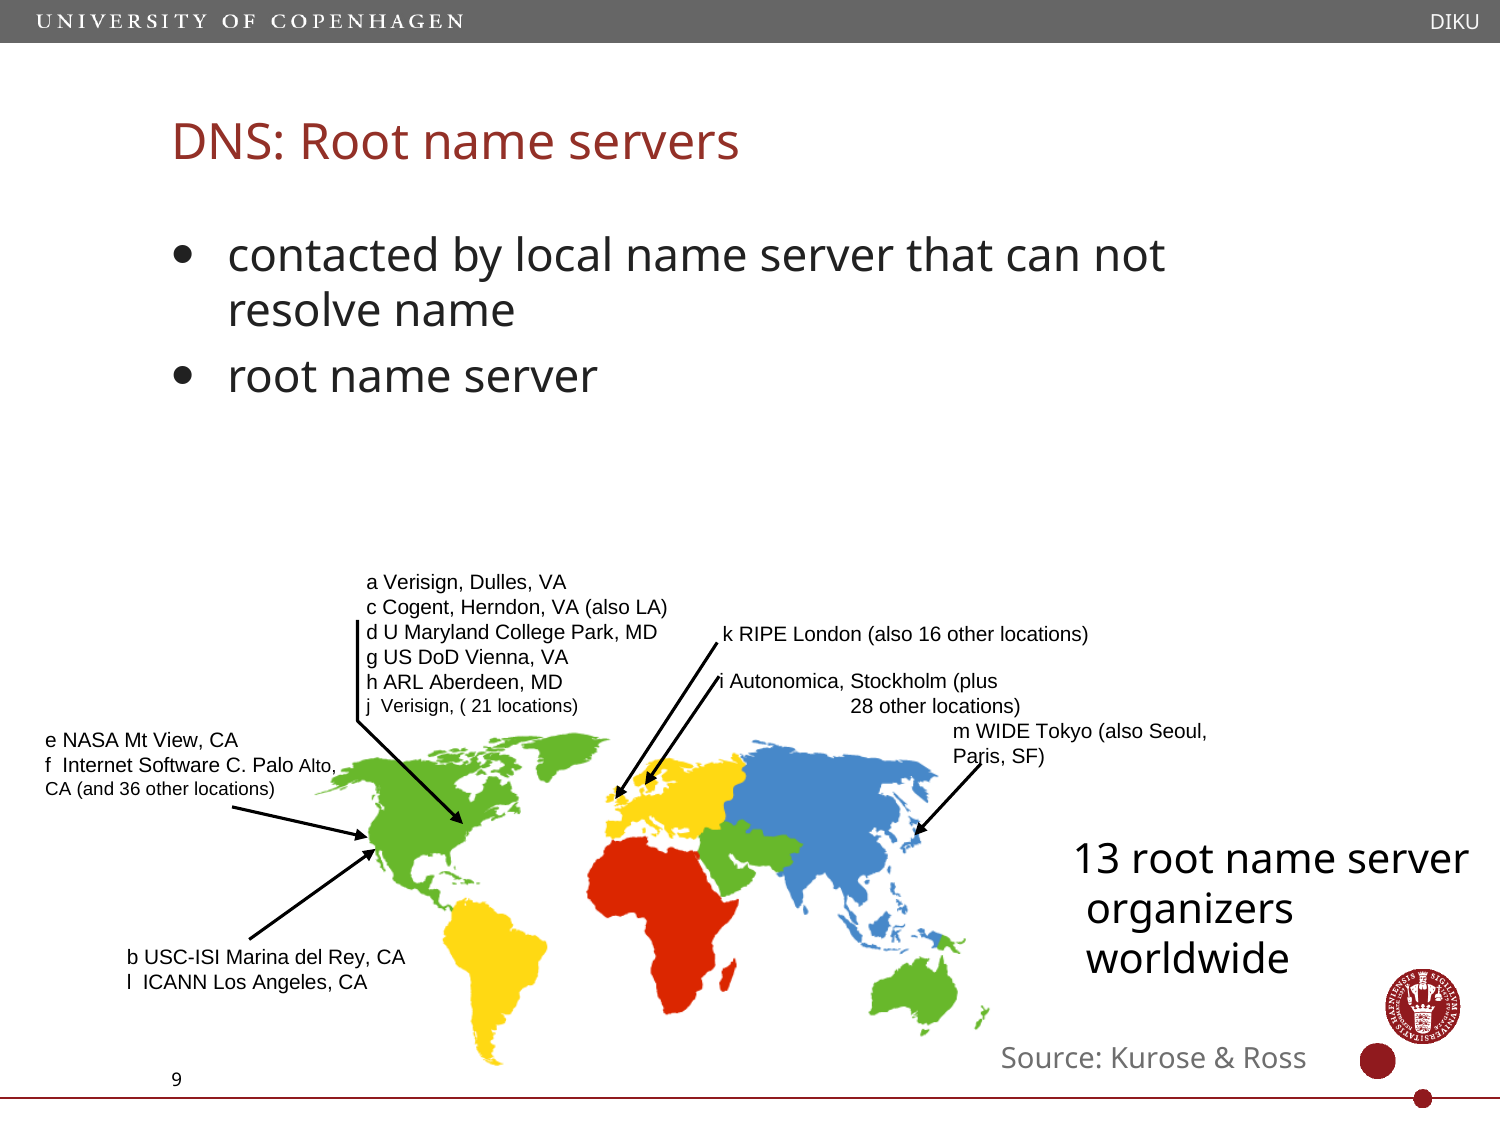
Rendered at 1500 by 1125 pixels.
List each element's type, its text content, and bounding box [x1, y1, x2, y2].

list contacted by local name server that can not resolve name root name server [171, 225, 1329, 900]
picture [1091, 958, 1097, 968]
text_box <number> [171, 1067, 522, 1092]
text_box i Autonomica, Stockholm (plus 28 other locations) [707, 661, 1033, 699]
text_box e NASA Mt View, CA f Internet Software C. Palo Alto, CA (and 36 other locations) [33, 721, 354, 782]
title DNS: Root name servers [171, 75, 1329, 171]
text_box DIKU [469, 0, 1495, 43]
text_box k RIPE London (also 16 other locations) [782, 614, 1125, 650]
text_box a Verisign, Dulles, VA c Cogent, Herndon, VA (also LA) d U Maryland College Park, MD g US DoD Vienna, VA h ARL Aberdeen, MD j Verisign, ( 21 locations) [354, 562, 782, 694]
picture [1218, 958, 1223, 968]
picture [1247, 958, 1259, 970]
picture [1203, 958, 1209, 968]
picture [1177, 958, 1189, 970]
picture [1106, 958, 1111, 968]
list contacted by local name server that can not resolve name root name server [360, 694, 681, 728]
list contacted by local name server that can not resolve name root name server [687, 699, 1017, 728]
text_box 13 root name server organizers worldwide [1014, 823, 1500, 958]
text_box m WIDE Tokyo (also Seoul, Paris, SF) [941, 712, 1232, 751]
text_box b USC-ISI Marina del Rey, CA l ICANN Los Angeles, CA [115, 937, 448, 999]
picture [1124, 958, 1137, 970]
list contacted by local name server that can not resolve name root name server [171, 782, 295, 900]
text_box Source: Kurose & Ross [986, 1031, 1376, 1083]
picture [0, 728, 1500, 1122]
